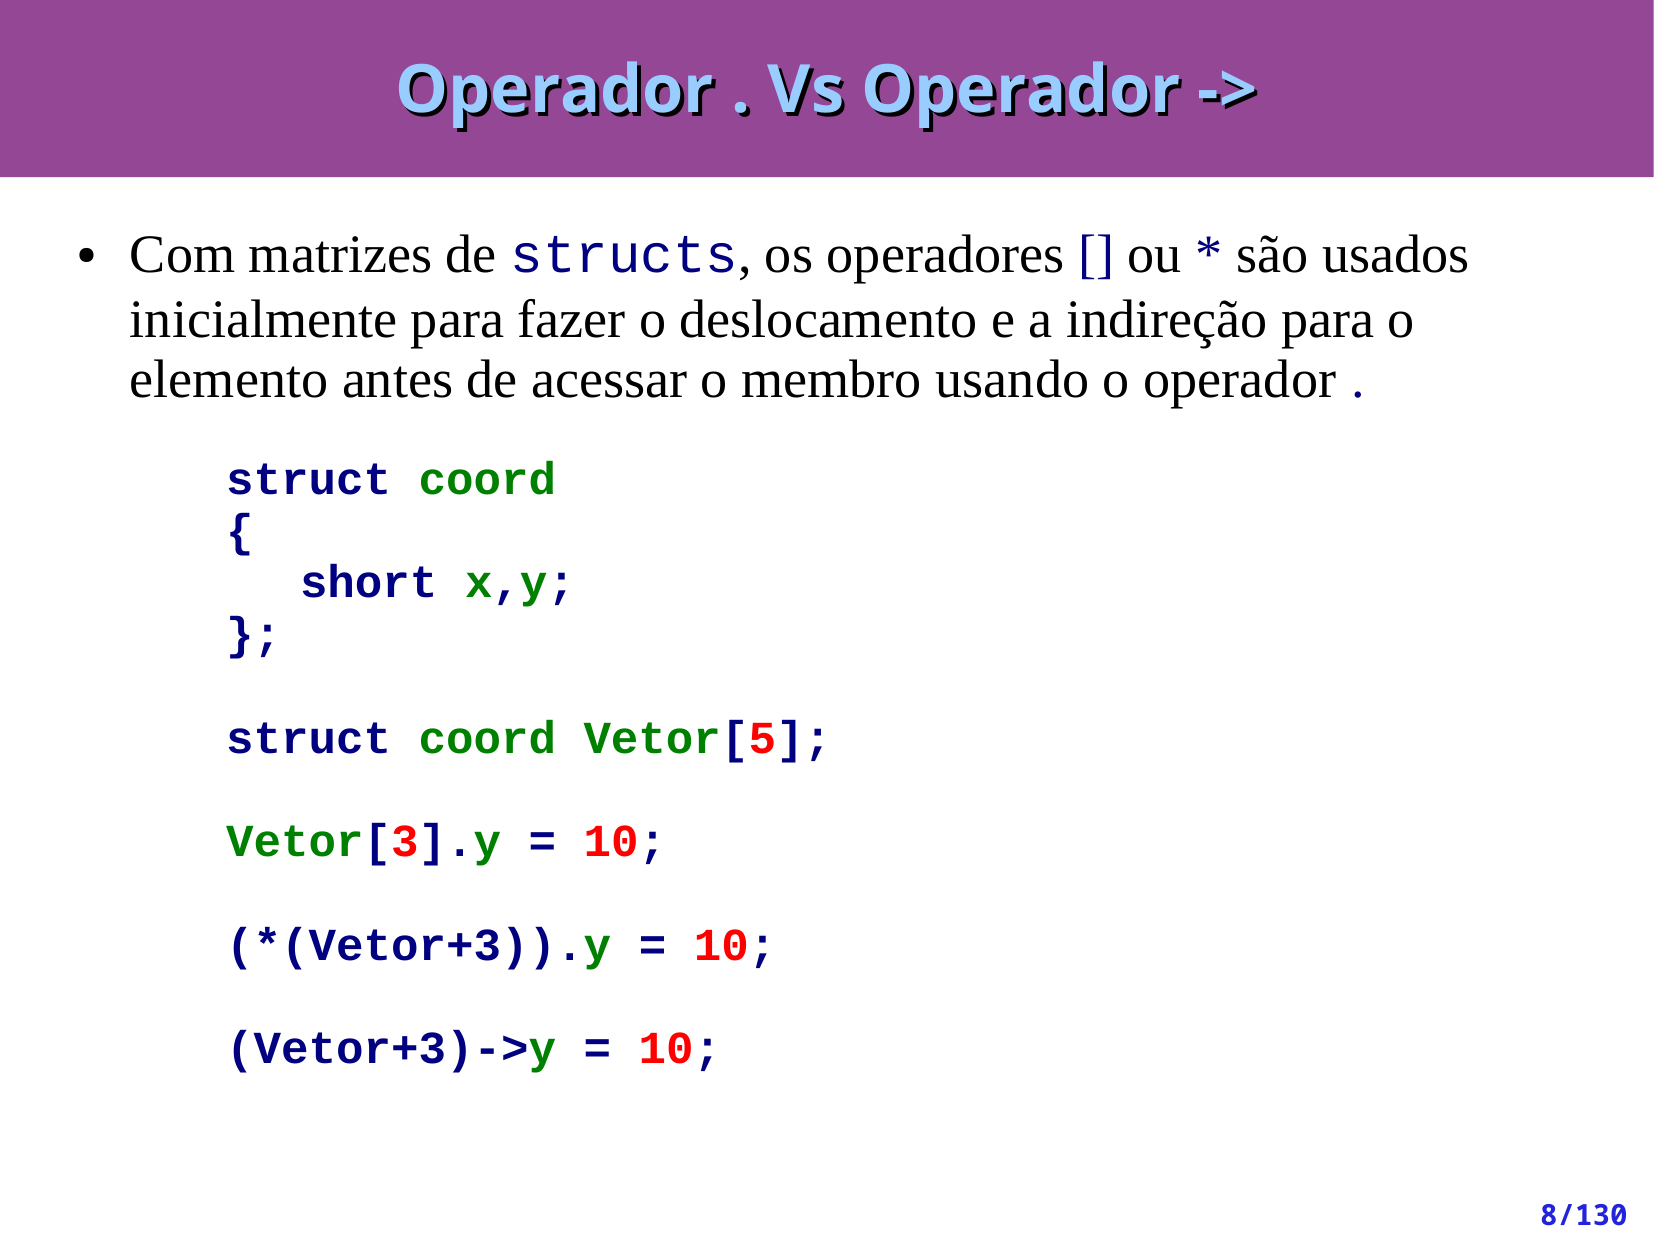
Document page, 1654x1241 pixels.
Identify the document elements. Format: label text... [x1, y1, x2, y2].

text_box struct coord { short x,y; }; struct coord Vetor[5]; Vetor[3].y = 10; (*(Vetor+3)).y = 10; (Vetor+3)->y = 10; [211, 449, 1270, 1153]
list Com matrizes de structs, os operadores [] ou * são usados inicialmente para fazer o deslocamento e a indireção para o elemento antes de acessar o membro usando o operador . [59, 224, 1565, 679]
title Operador . Vs Operador -> [82, 0, 1571, 176]
